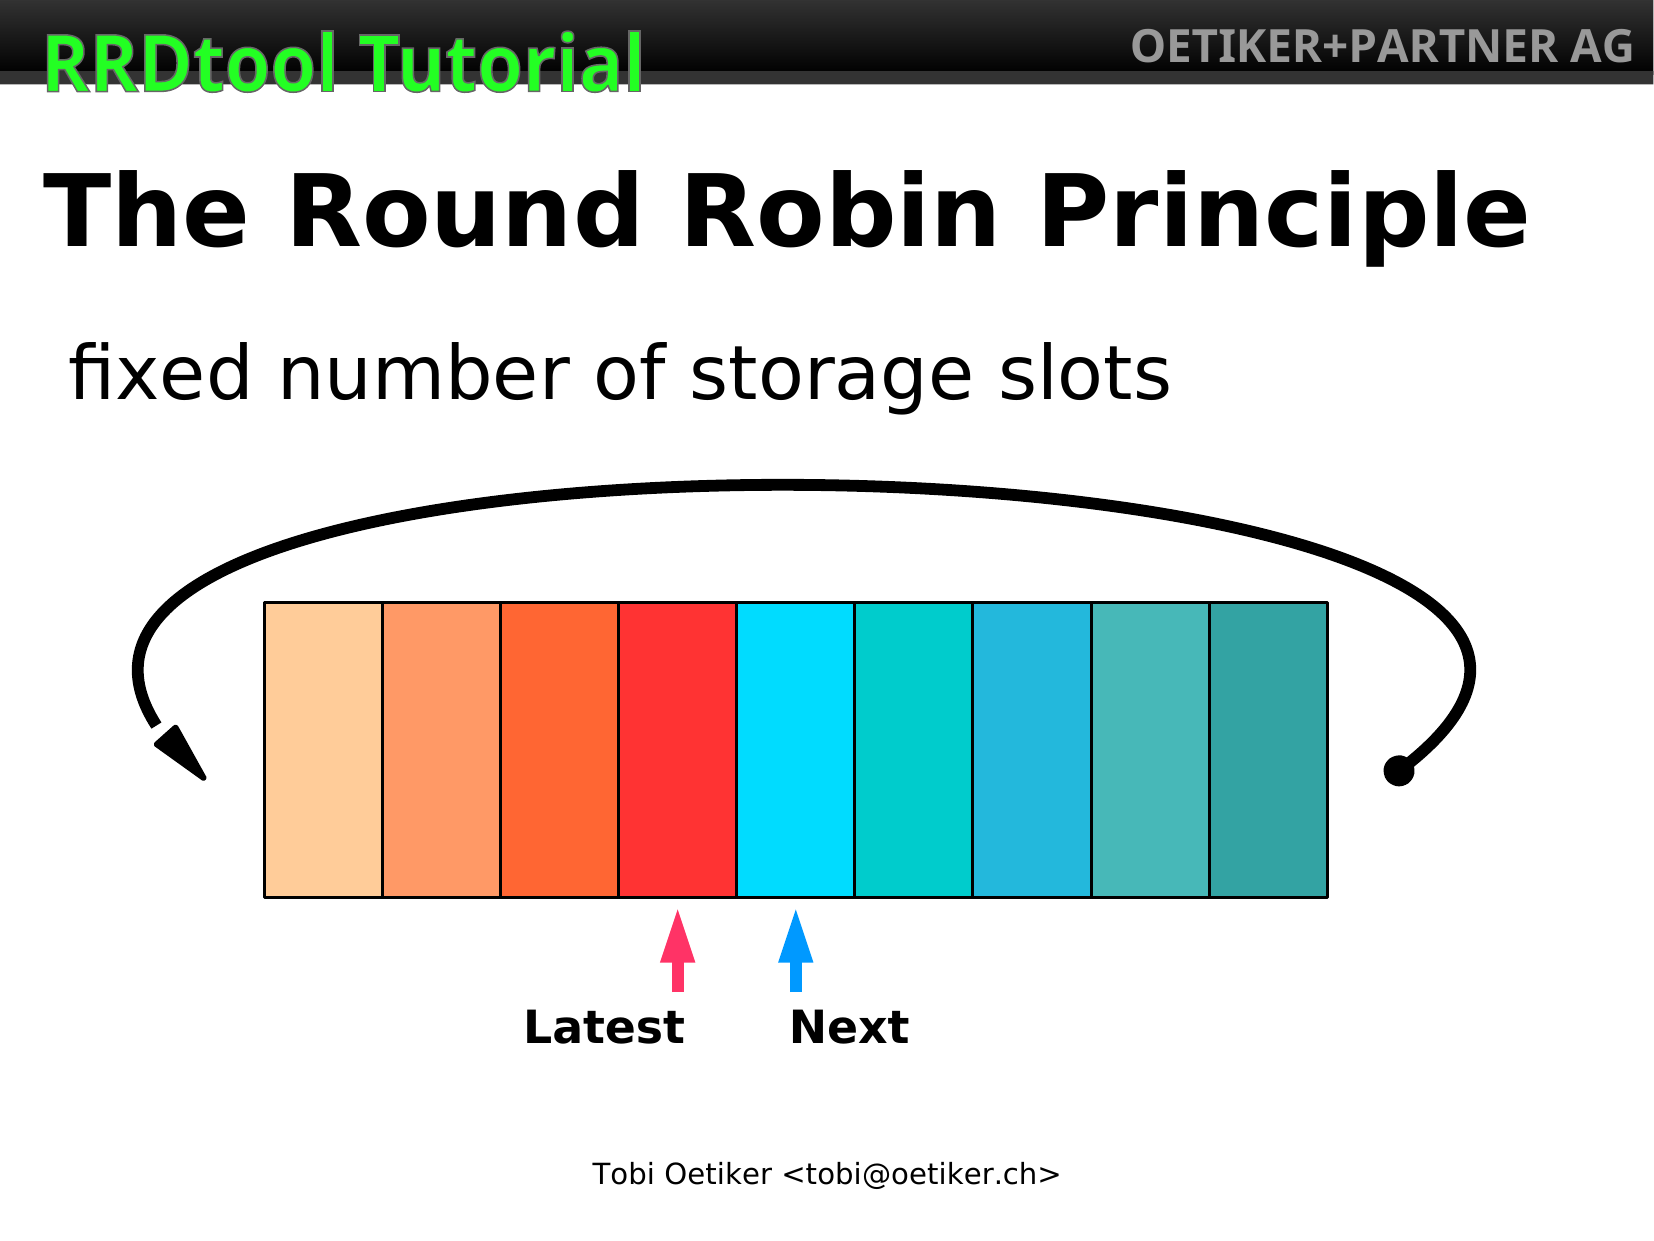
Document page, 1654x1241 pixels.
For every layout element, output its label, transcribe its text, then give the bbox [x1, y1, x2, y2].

text_box Latest [506, 991, 702, 1063]
text_box Next [772, 991, 926, 1063]
text_box [264, 602, 1328, 898]
title The Round Robin Principle [43, 137, 1582, 287]
list fixed number of storage slots [50, 329, 1571, 1099]
